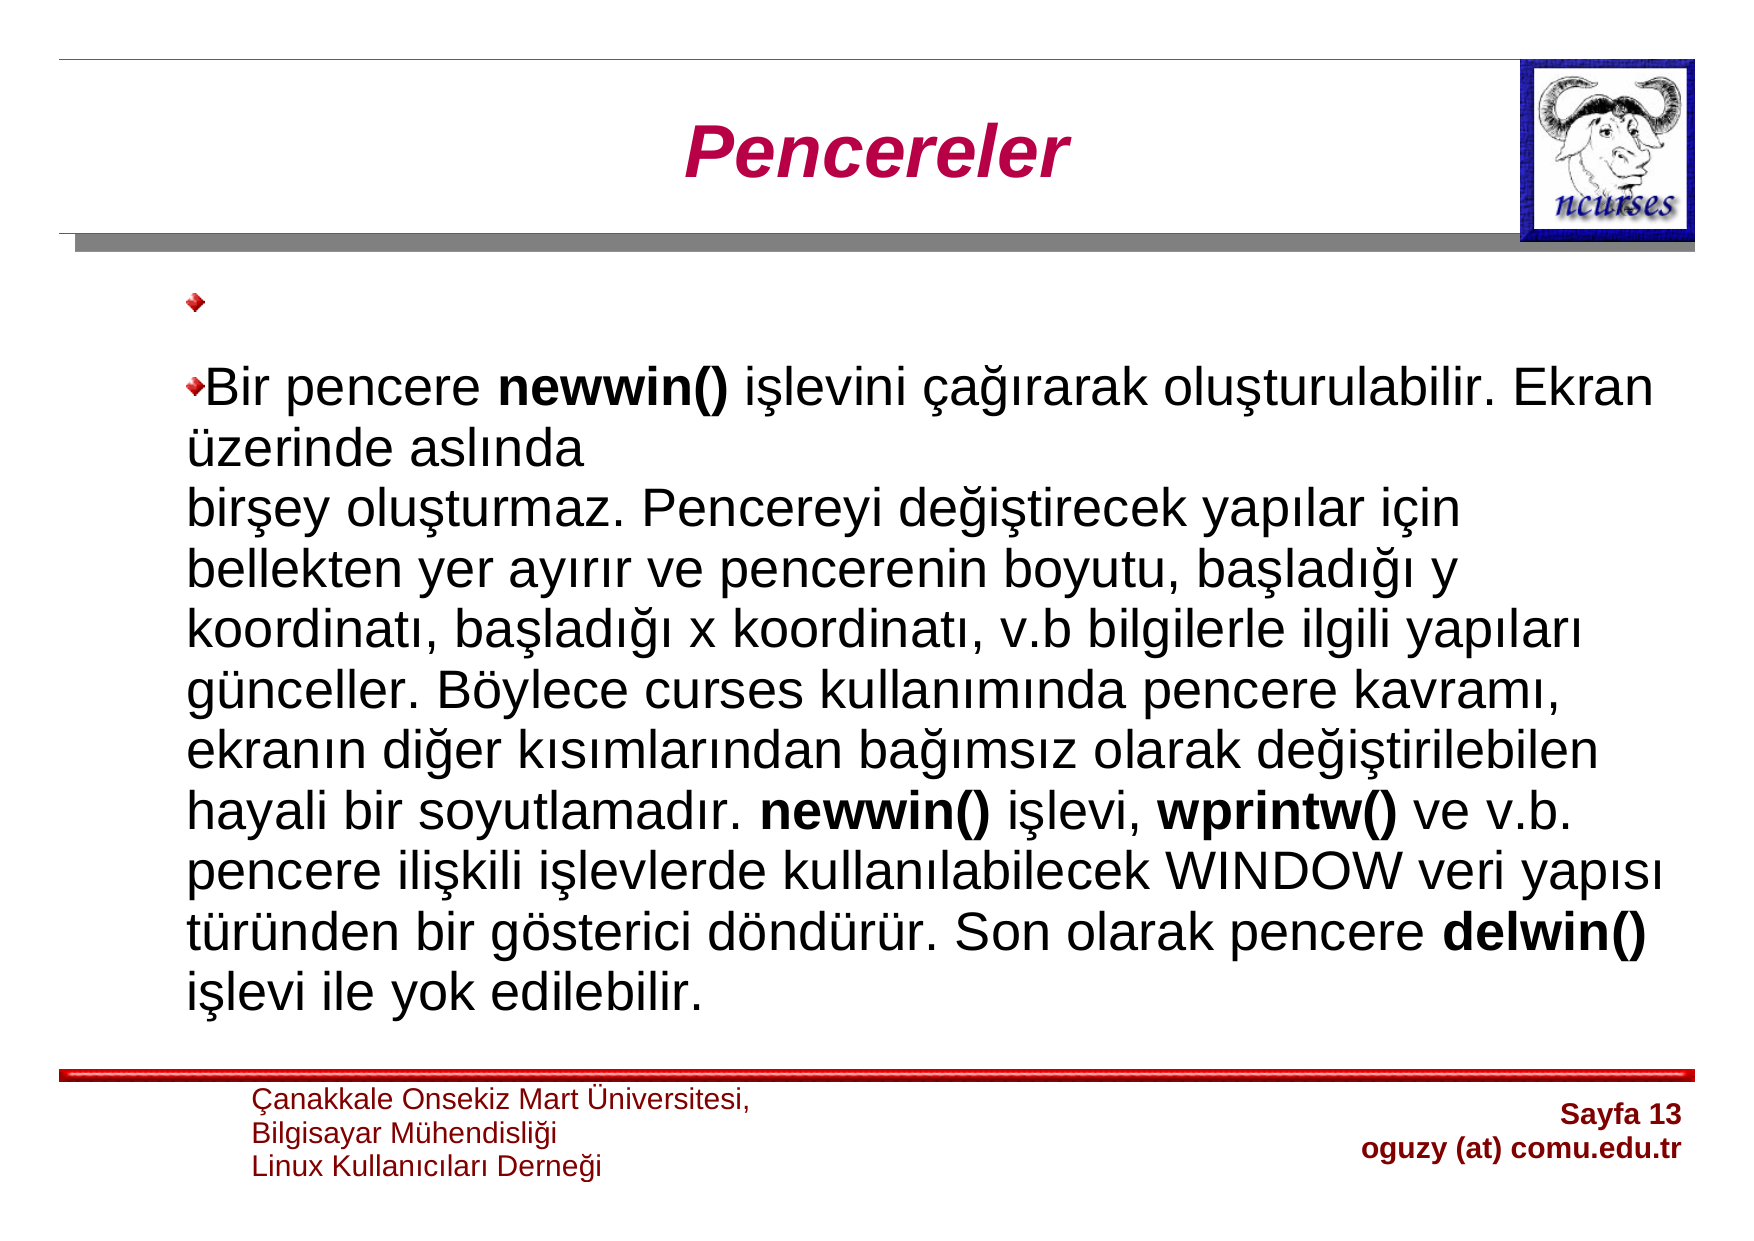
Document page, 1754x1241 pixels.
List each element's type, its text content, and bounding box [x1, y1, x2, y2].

picture [59, 1069, 1695, 1082]
title Pencereler [59, 59, 1695, 244]
list Bir pencere newwin() işlevini çağırarak oluşturulabilir. Ekran üzerinde aslında birşey oluşturmaz. Pencereyi değiştirecek yapılar için bellekten yer ayırır ve pencerenin boyutu, başladığı y koordinatı, başladığı x koordinatı, v.b bilgilerle ilgili yapıları günceller. Böylece curses kullanımında pencere kavramı, ekranın diğer kısımlarından bağımsız olarak değiştirilebilen hayali bir soyutlamadır. newwin() işlevi, wprintw() ve v.b. pencere ilişkili işlevlerde kullanılabilecek WINDOW veri yapısı türünden bir gösterici döndürür. Son olarak pencere delwin() işlevi ile yok edilebilir. [71, 272, 1695, 1055]
